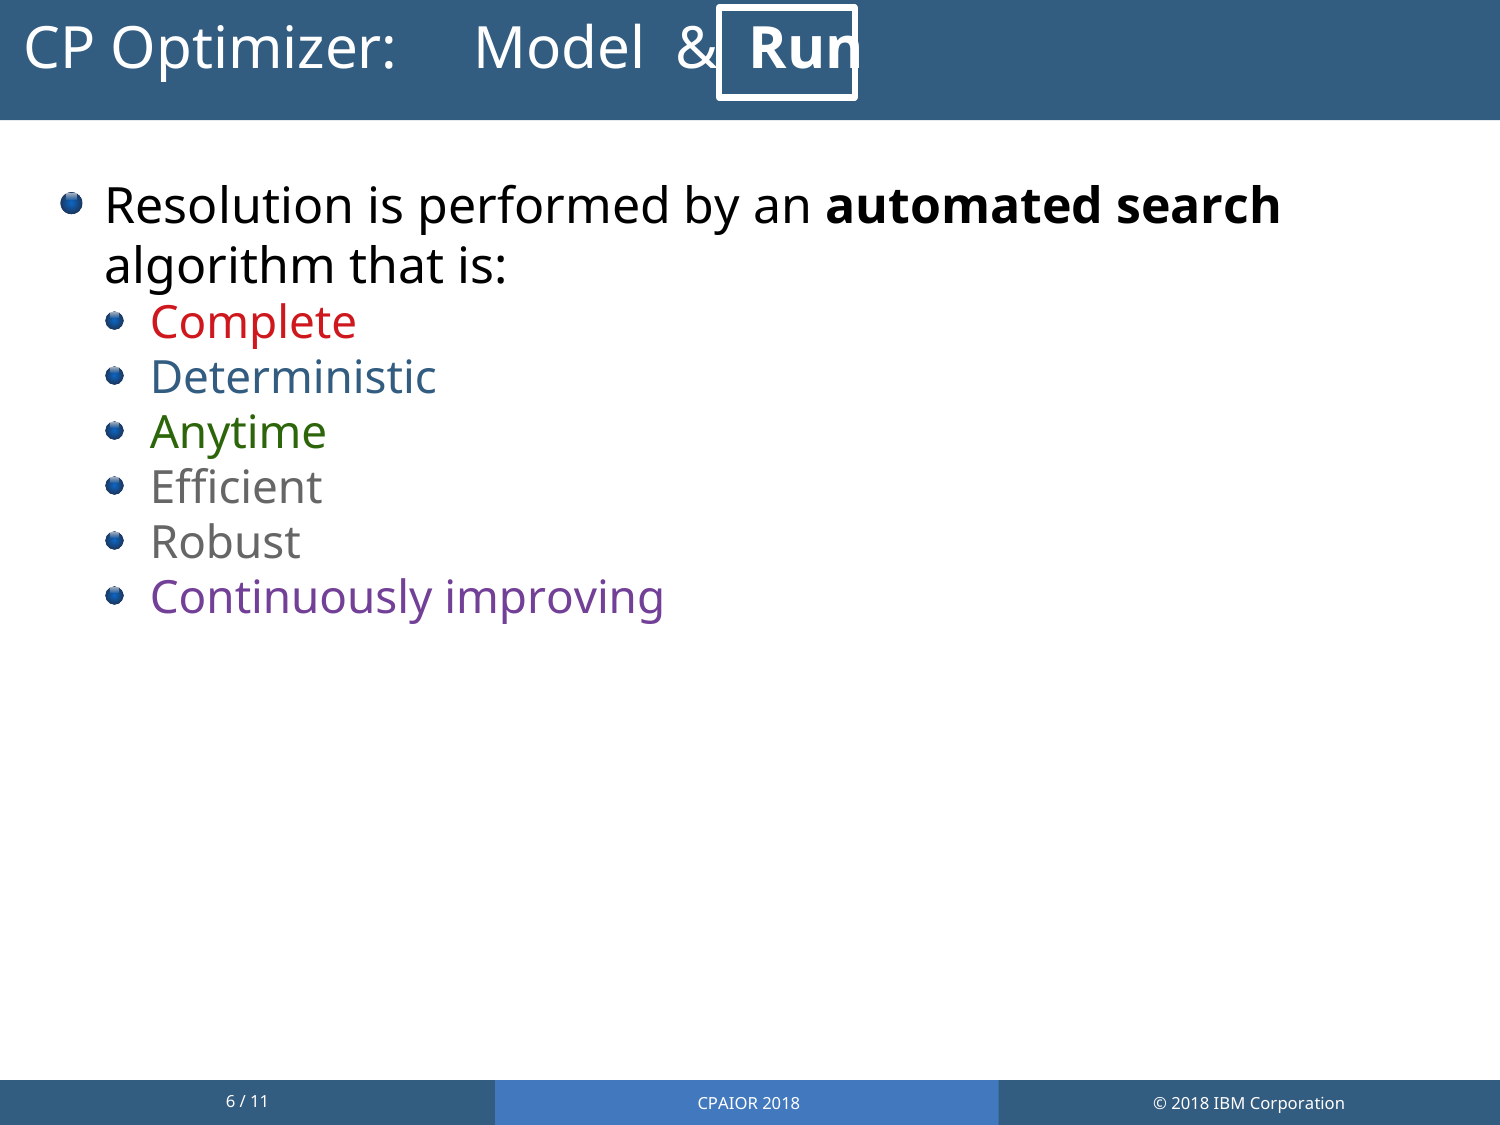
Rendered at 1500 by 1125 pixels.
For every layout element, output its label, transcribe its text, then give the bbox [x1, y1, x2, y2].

title CP Optimizer: Model & Run [0, 0, 1500, 121]
list Resolution is performed by an automated search algorithm that is: Complete Deterministic Anytime Efficient Robust Continuously improving [45, 165, 1441, 1036]
